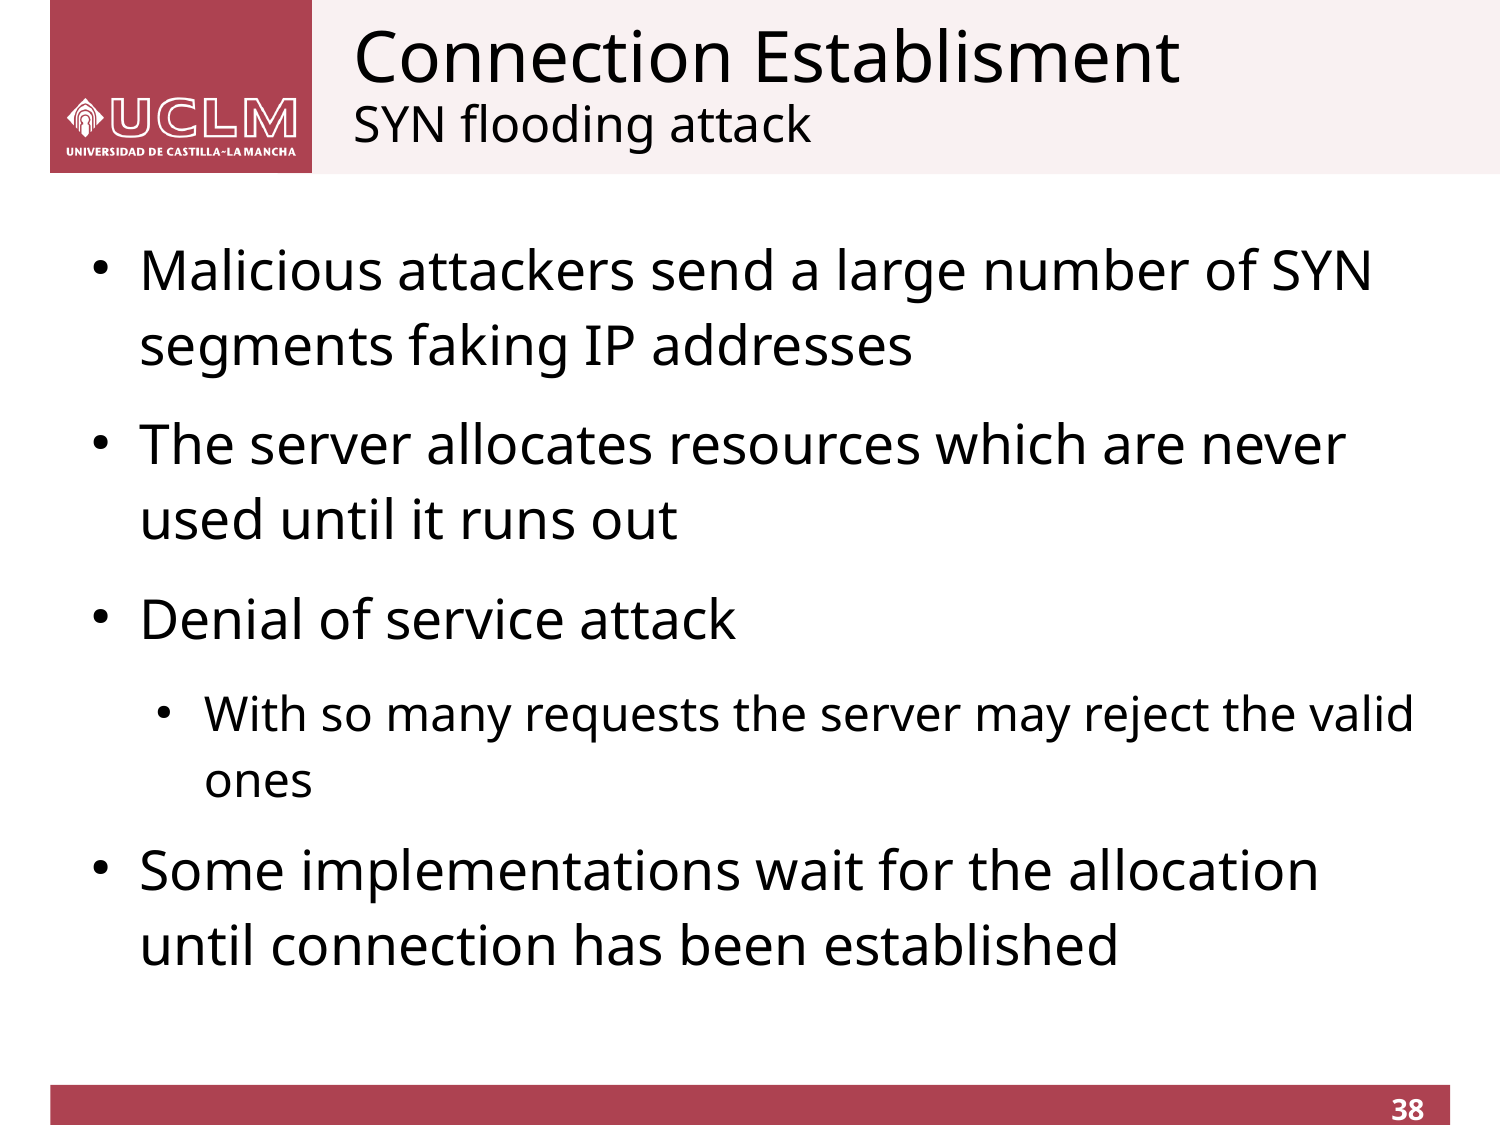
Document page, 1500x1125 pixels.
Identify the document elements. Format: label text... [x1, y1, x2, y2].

title Connection Establisment SYN flooding attack [353, 6, 1425, 168]
list Malicious attackers send a large number of SYN segments faking IP addresses The server allocates resources which are never used until it runs out Denial of service attack With so many requests the server may reject the valid ones Some implementations wait for the allocation until connection has been established [74, 231, 1425, 993]
picture [50, 0, 312, 173]
